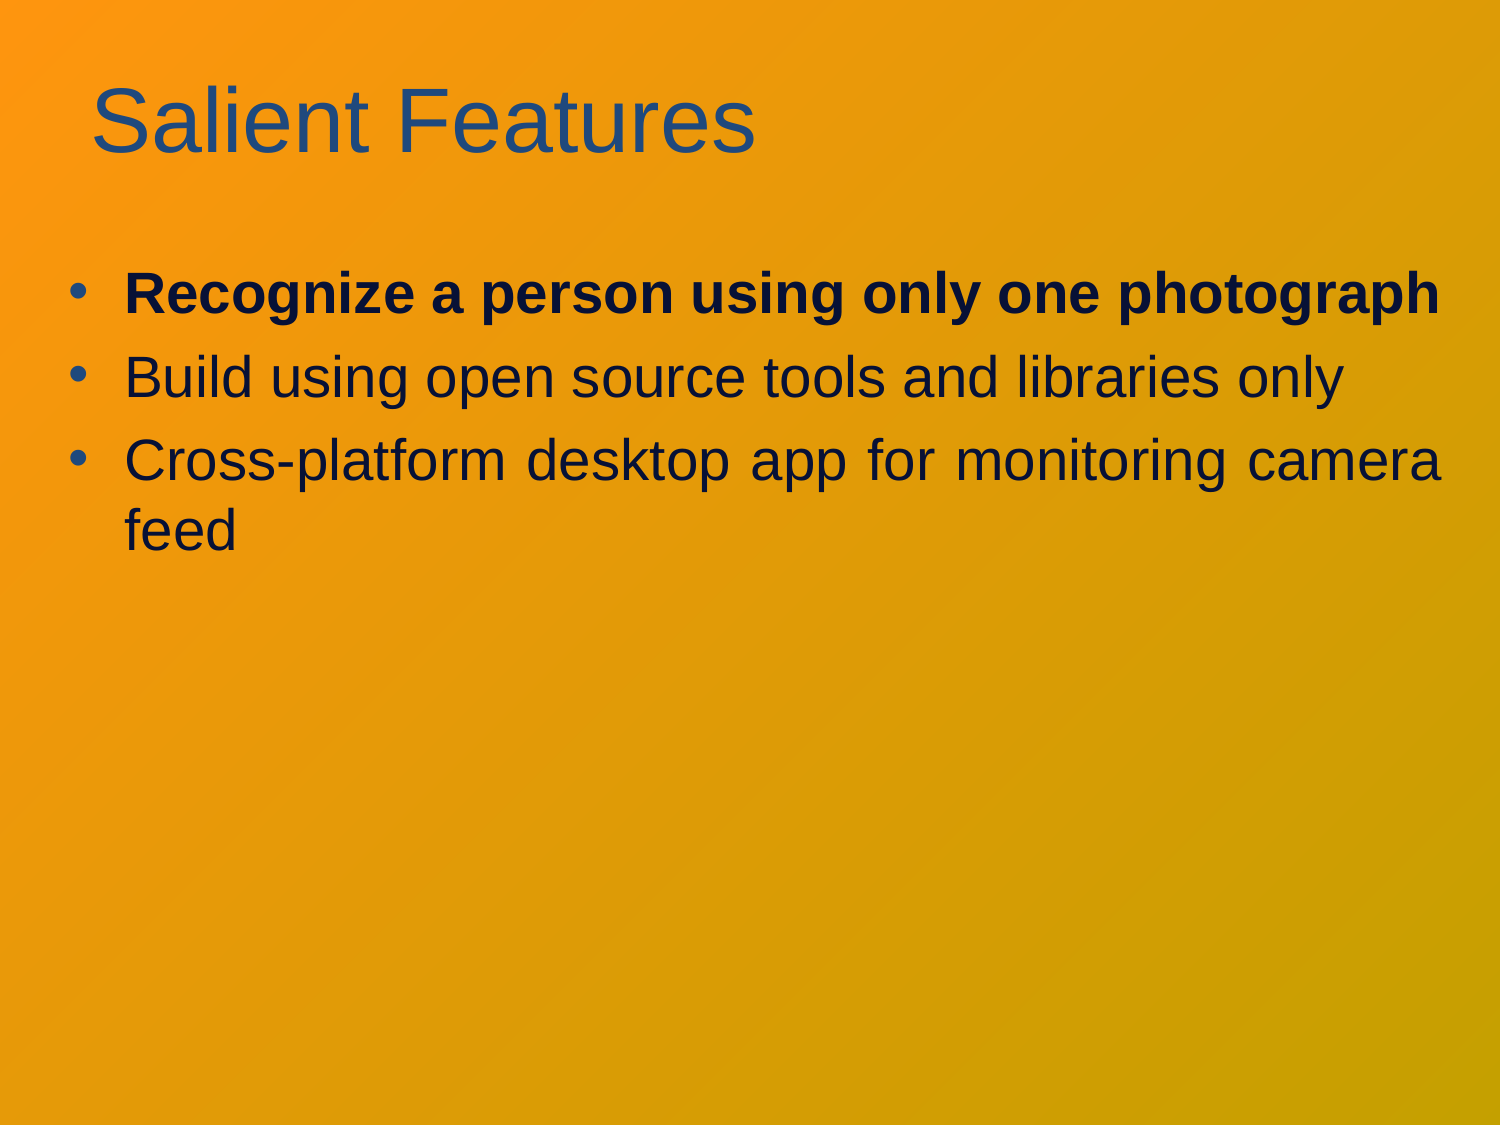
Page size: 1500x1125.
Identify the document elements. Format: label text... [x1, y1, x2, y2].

title Salient Features [75, 45, 1425, 188]
list Recognize a person using only one photograph Build using open source tools and libraries only Cross-platform desktop app for monitoring camera feed [53, 248, 1459, 663]
